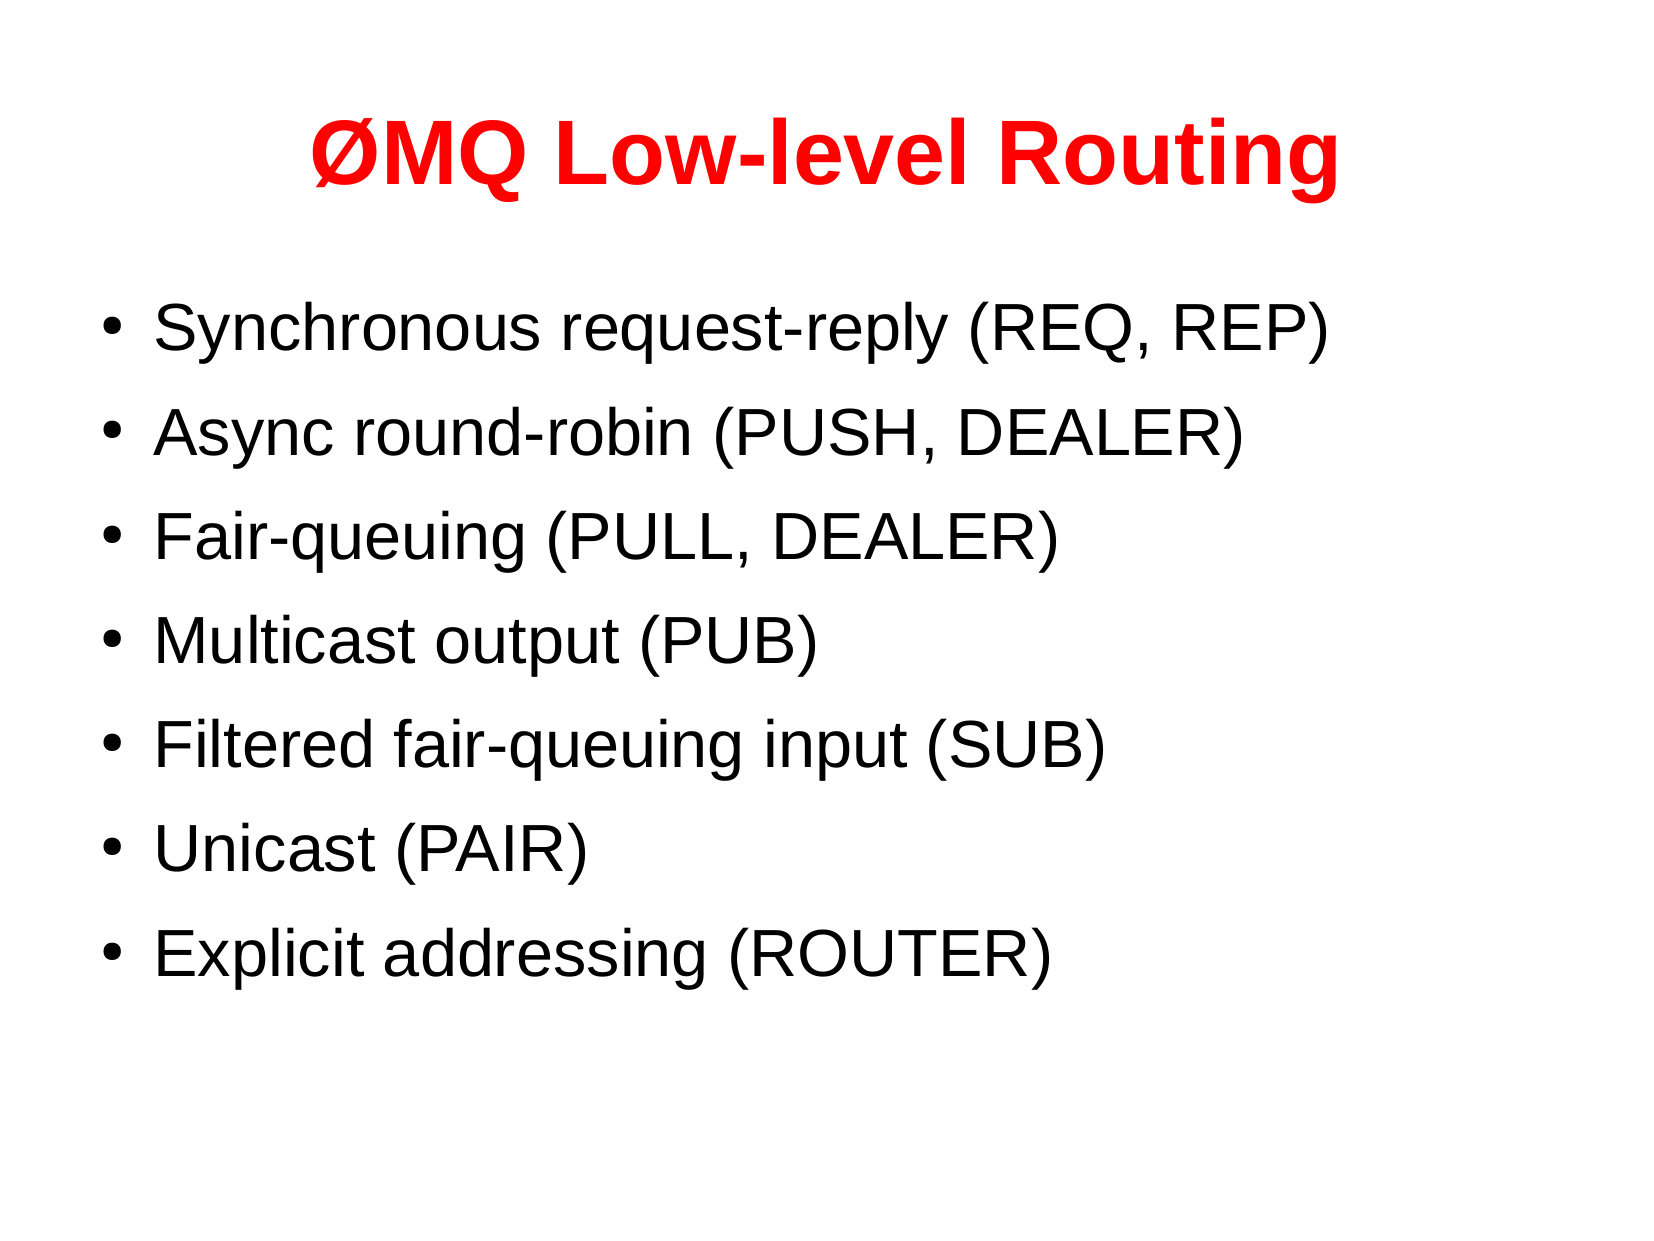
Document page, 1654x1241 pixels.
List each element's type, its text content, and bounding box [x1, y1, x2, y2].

title ØMQ Low-level Routing [82, 49, 1571, 257]
list Synchronous request-reply (REQ, REP) Async round-robin (PUSH, DEALER) Fair-queuing (PULL, DEALER) Multicast output (PUB) Filtered fair-queuing input (SUB) Unicast (PAIR) Explicit addressing (ROUTER) [82, 290, 1571, 1109]
